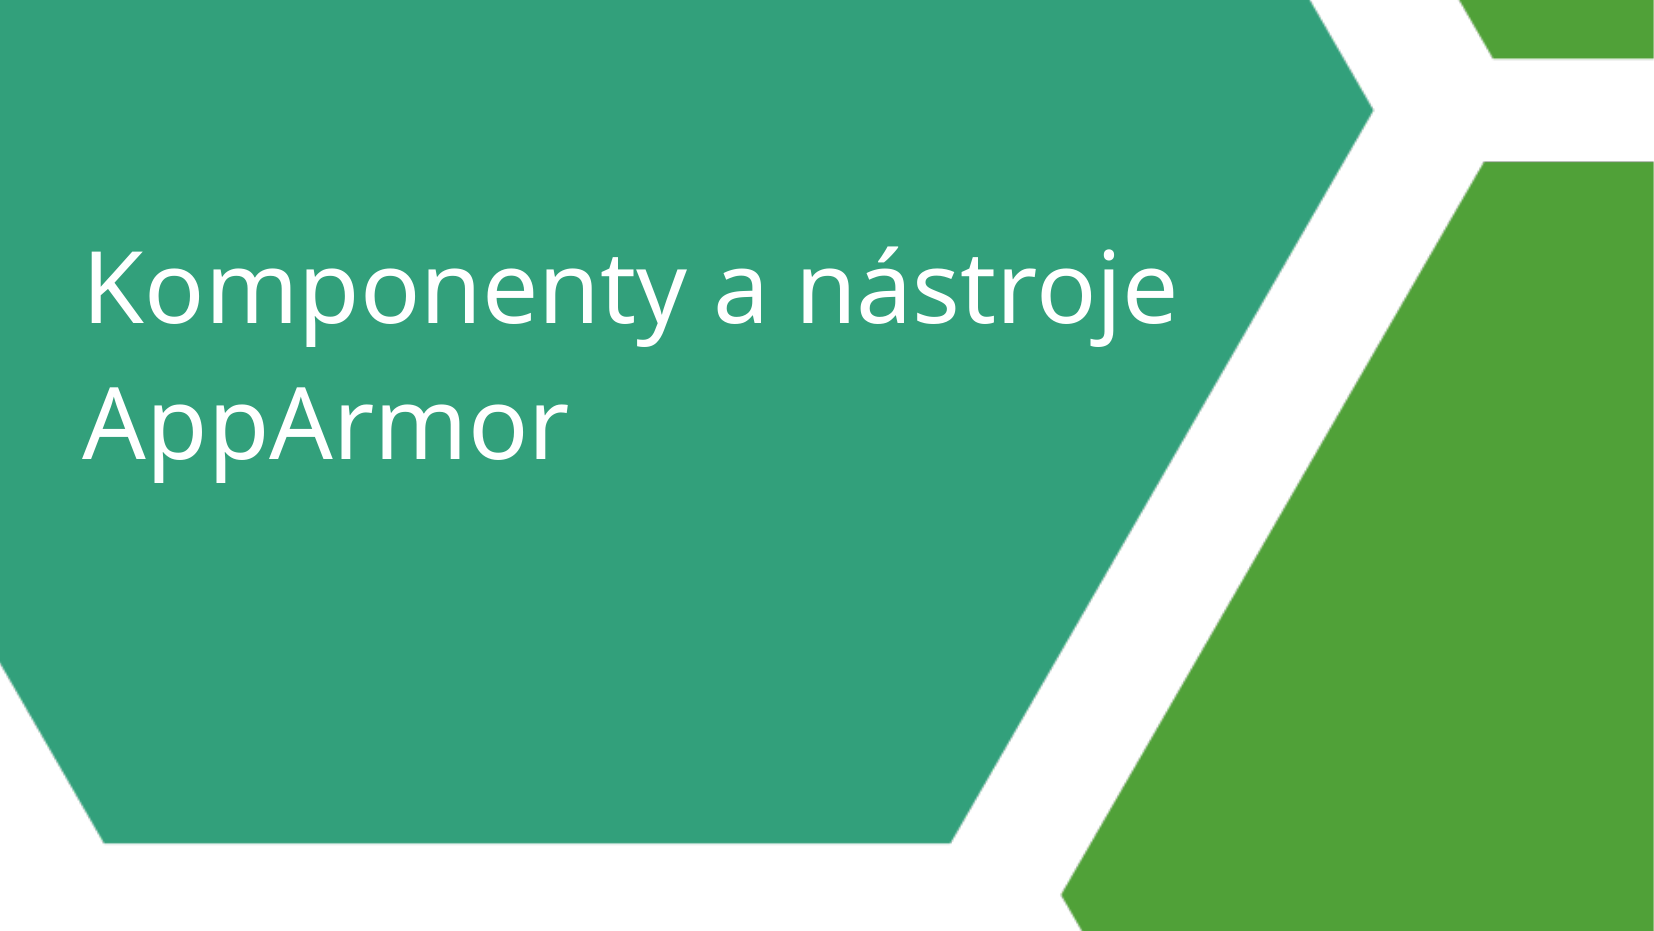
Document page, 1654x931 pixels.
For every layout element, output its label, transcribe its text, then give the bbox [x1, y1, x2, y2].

picture [0, 0, 1654, 931]
title Komponenty a nástroje AppArmor [82, 178, 1218, 528]
